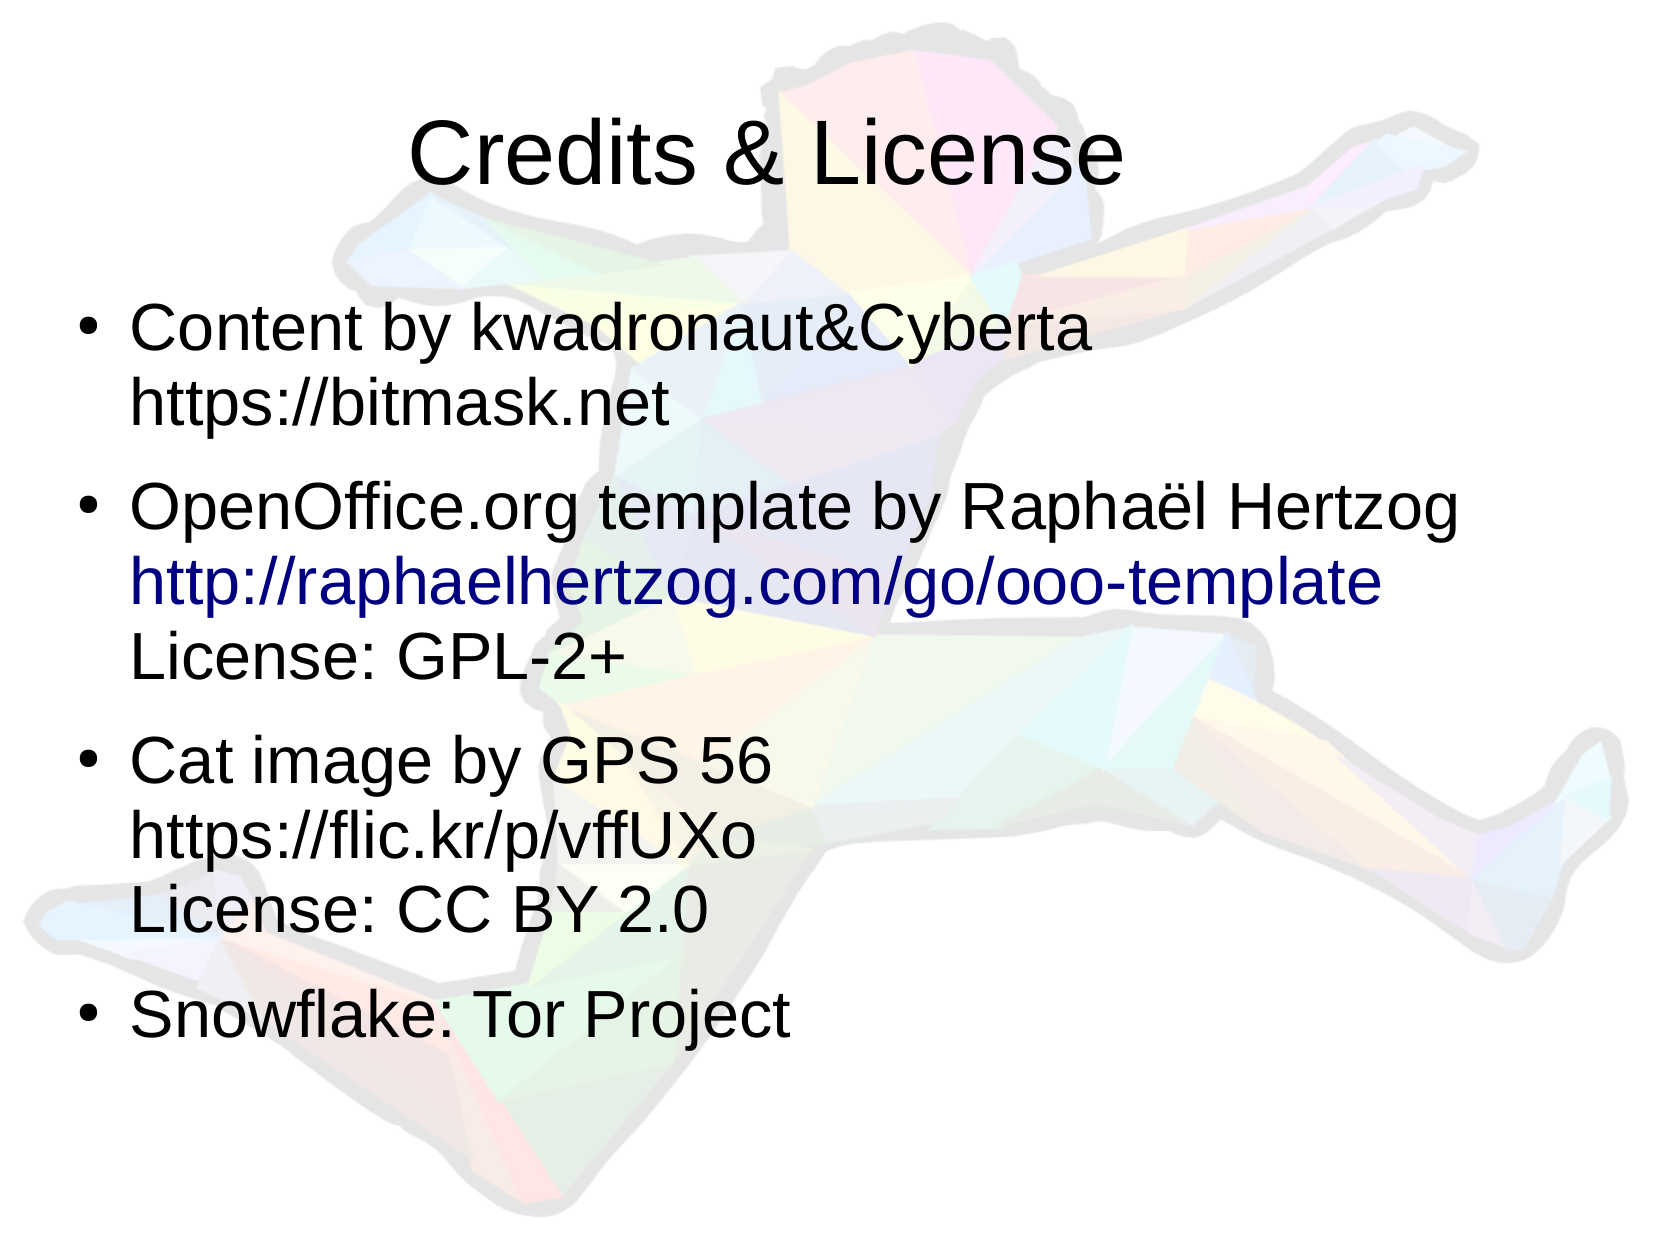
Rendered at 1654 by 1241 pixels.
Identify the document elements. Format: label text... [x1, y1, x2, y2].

list Content by kwadronaut&Cyberta https://bitmask.net OpenOffice.org template by Raphaël Hertzog http://raphaelhertzog.com/go/ooo-template License: GPL-2+ Cat image by GPS 56 https://flic.kr/p/vffUXo License: CC BY 2.0 Snowflake: Tor Project [58, 290, 1477, 1109]
title Credits & License [58, 49, 1477, 257]
